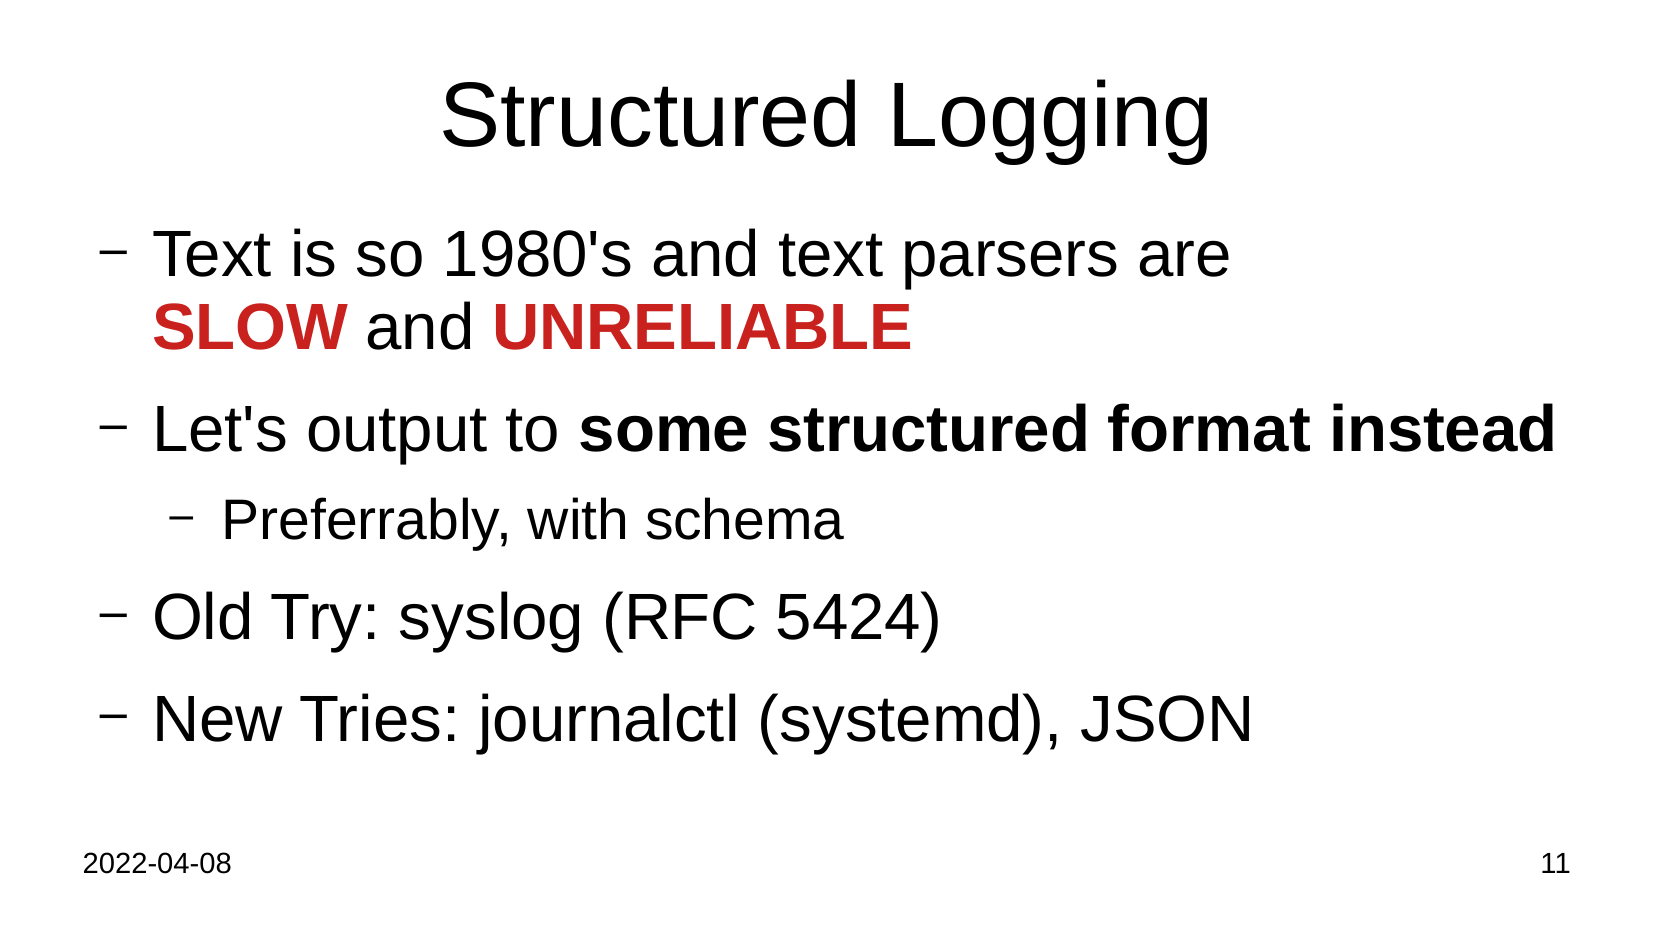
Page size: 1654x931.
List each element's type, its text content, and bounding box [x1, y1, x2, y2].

list Text is so 1980's and text parsers are SLOW and UNRELIABLE Let's output to some structured format instead Preferrably, with schema Old Try: syslog (RFC 5424) New Tries: journalctl (systemd), JSON [82, 217, 1571, 780]
title Structured Logging [82, 37, 1571, 193]
